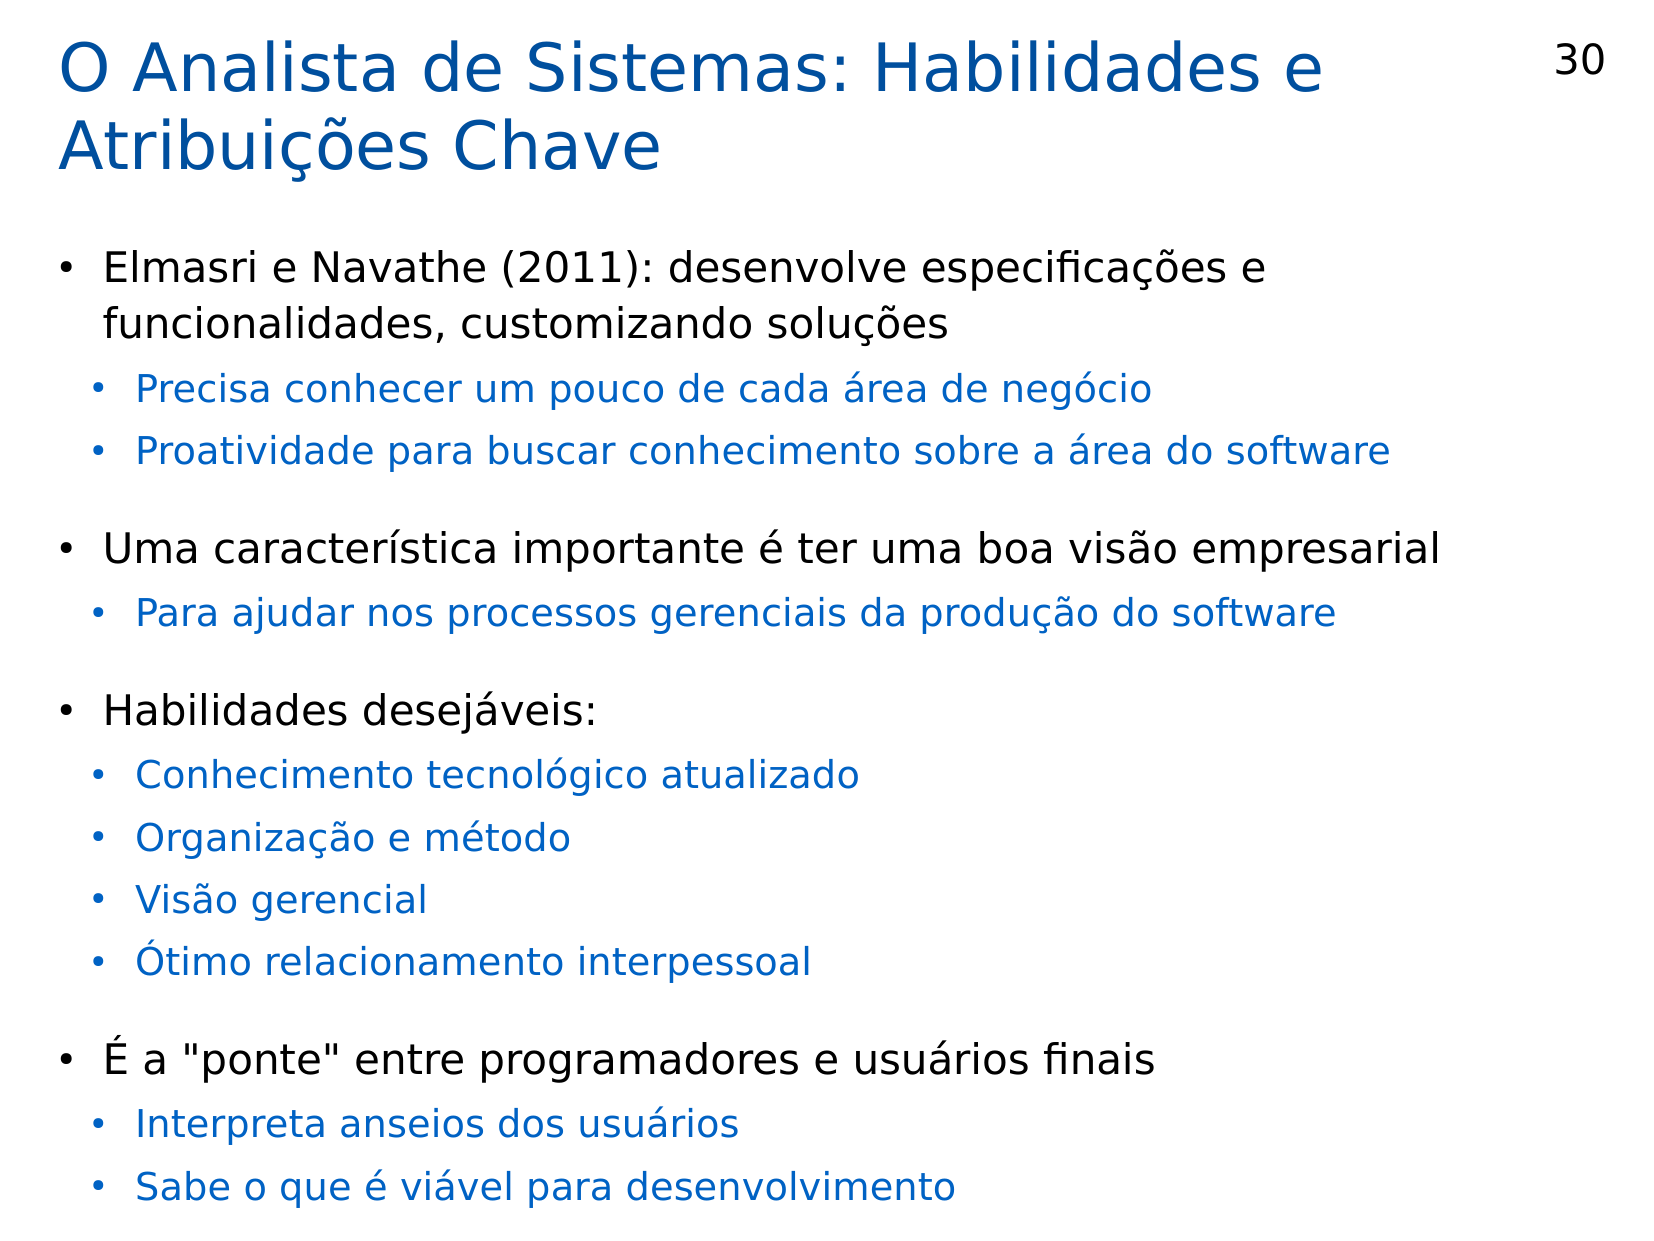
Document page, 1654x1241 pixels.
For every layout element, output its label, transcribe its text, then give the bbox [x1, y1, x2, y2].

title O Analista de Sistemas: Habilidades e Atribuições Chave [59, 29, 1506, 186]
list Elmasri e Navathe (2011): desenvolve especificações e funcionalidades, customizando soluções Precisa conhecer um pouco de cada área de negócio Proatividade para buscar conhecimento sobre a área do software Uma característica importante é ter uma boa visão empresarial Para ajudar nos processos gerenciais da produção do software Habilidades desejáveis: Conhecimento tecnológico atualizado Organização e método Visão gerencial Ótimo relacionamento interpessoal É a "ponte" entre programadores e usuários finais Interpreta anseios dos usuários Sabe o que é viável para desenvolvimento [59, 236, 1595, 1211]
